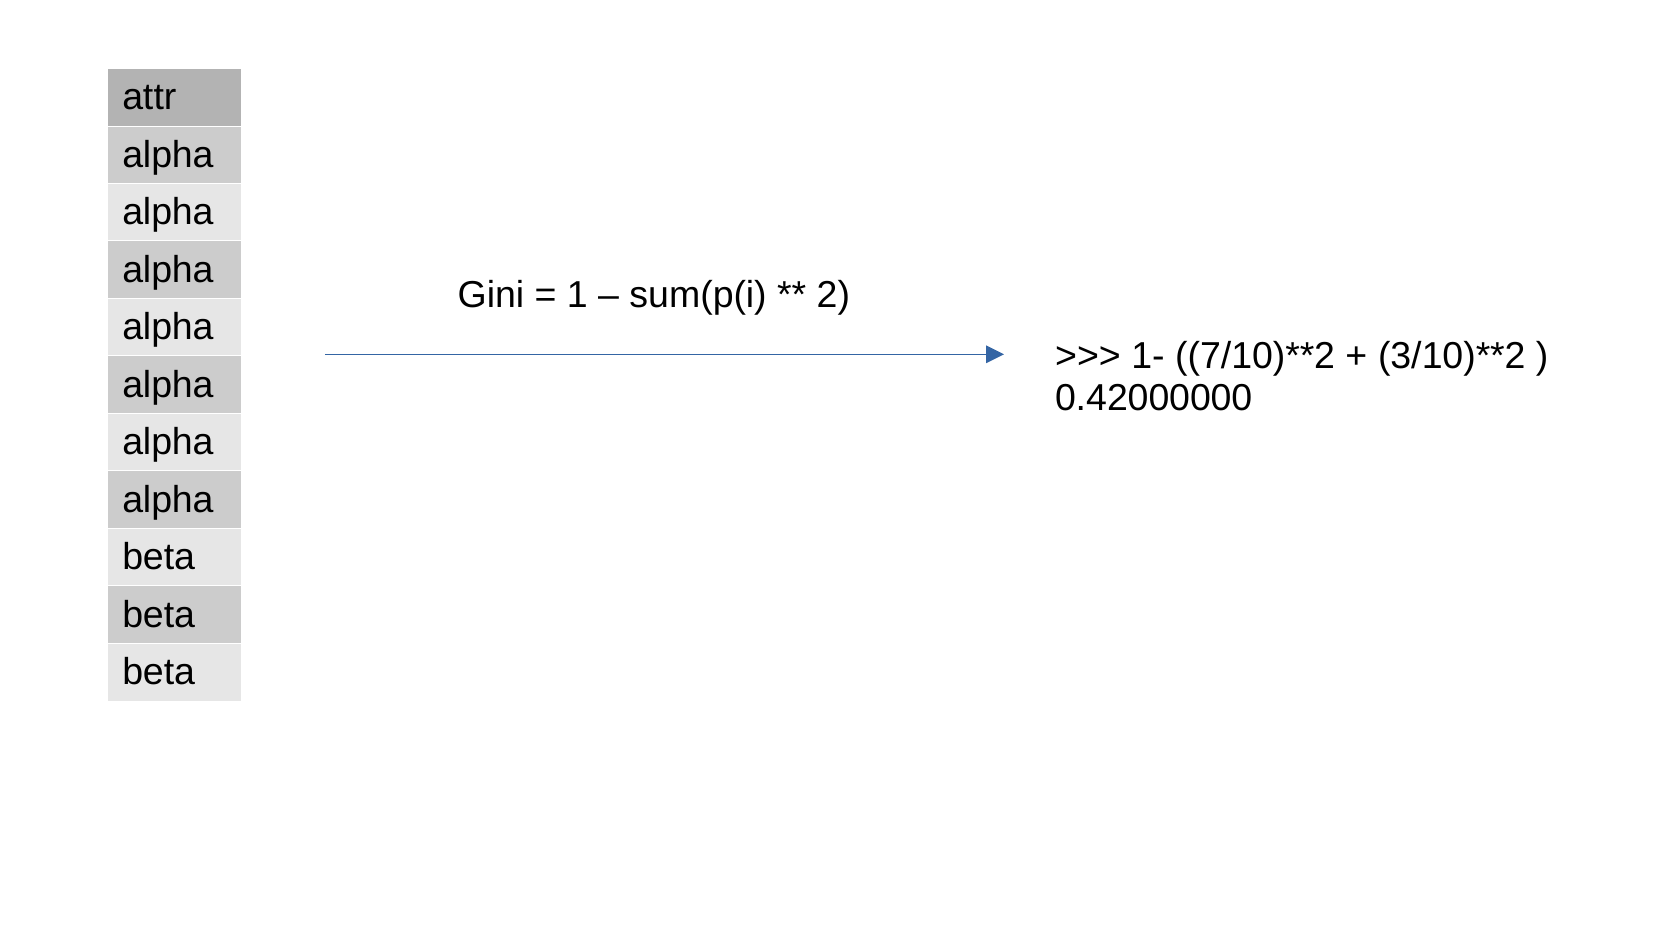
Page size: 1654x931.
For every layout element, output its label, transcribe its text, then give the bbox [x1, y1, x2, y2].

table_cell alpha [108, 299, 241, 355]
table_header attr [108, 69, 241, 126]
table_cell alpha [108, 414, 241, 470]
table_cell alpha [108, 184, 241, 240]
table_cell beta [108, 529, 241, 585]
table_cell beta [108, 586, 241, 643]
table_cell alpha [108, 356, 241, 413]
table_cell alpha [108, 471, 241, 528]
table_cell alpha [108, 127, 241, 183]
table_cell beta [108, 644, 241, 701]
text_box Gini = 1 – sum(p(i) ** 2) [442, 265, 886, 365]
text_box >>> 1- ((7/10)**2 + (3/10)**2 ) 0.42000000 [1040, 327, 1564, 468]
table_cell alpha [108, 241, 241, 298]
